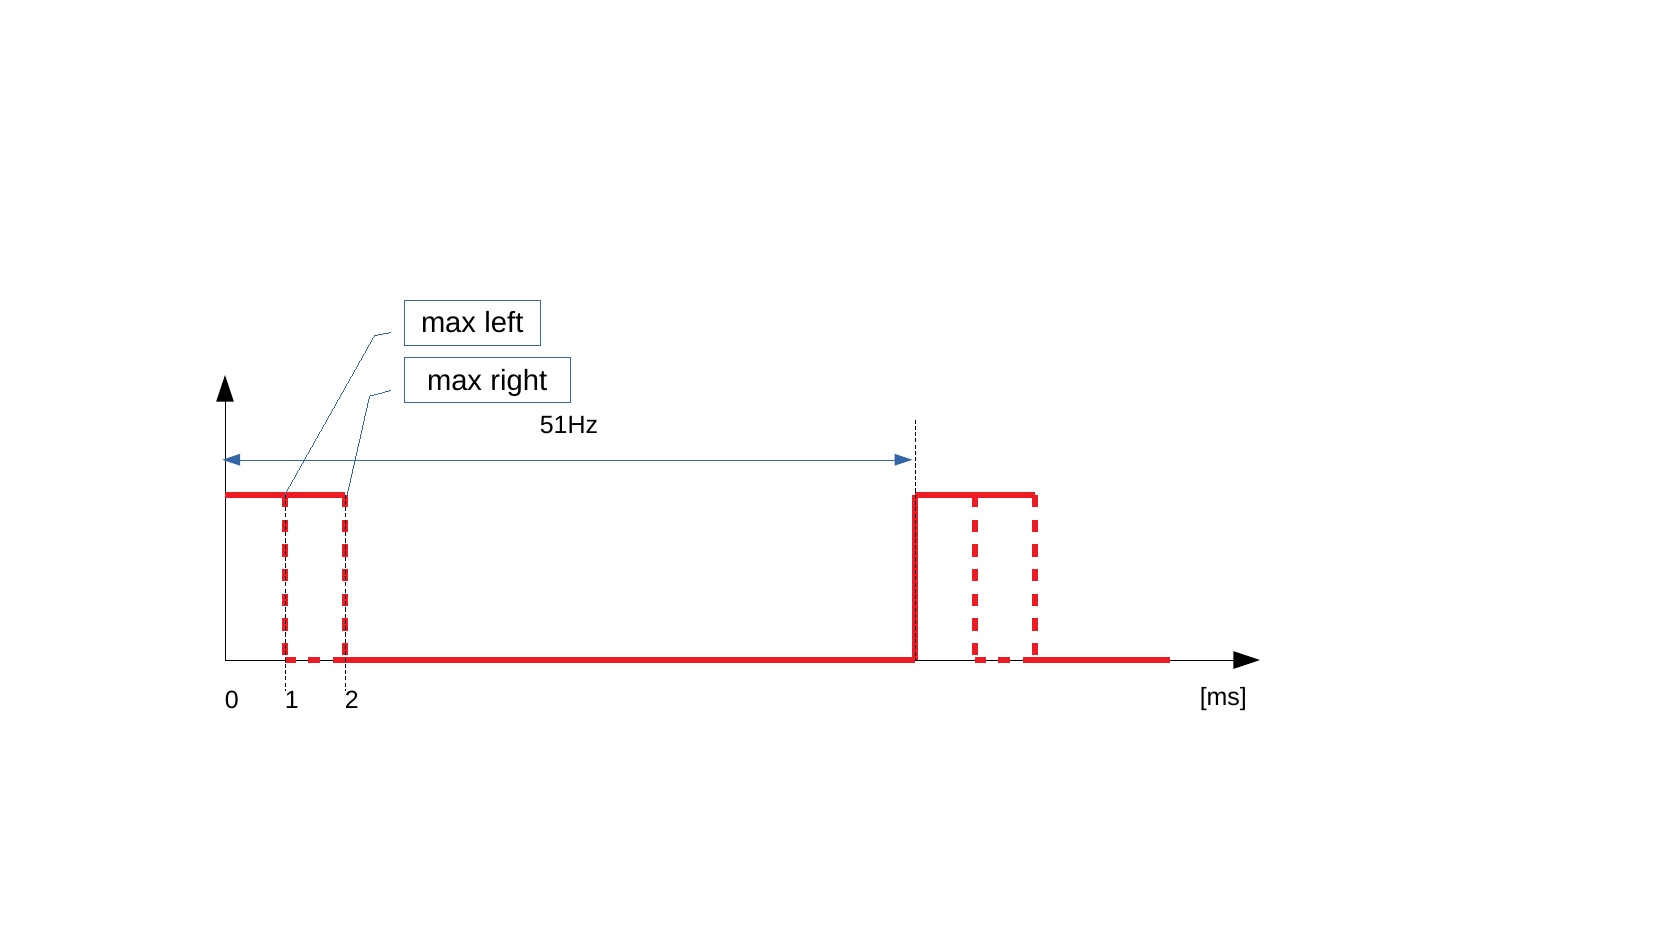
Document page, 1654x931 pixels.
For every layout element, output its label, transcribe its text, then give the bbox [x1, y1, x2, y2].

text_box 0 [210, 678, 256, 736]
text_box 51Hz [525, 402, 646, 460]
text_box max right [405, 358, 570, 403]
text_box max left [405, 300, 540, 345]
text_box 2 [330, 678, 376, 736]
text_box 1 [270, 678, 316, 736]
text_box [ms] [1185, 675, 1291, 736]
